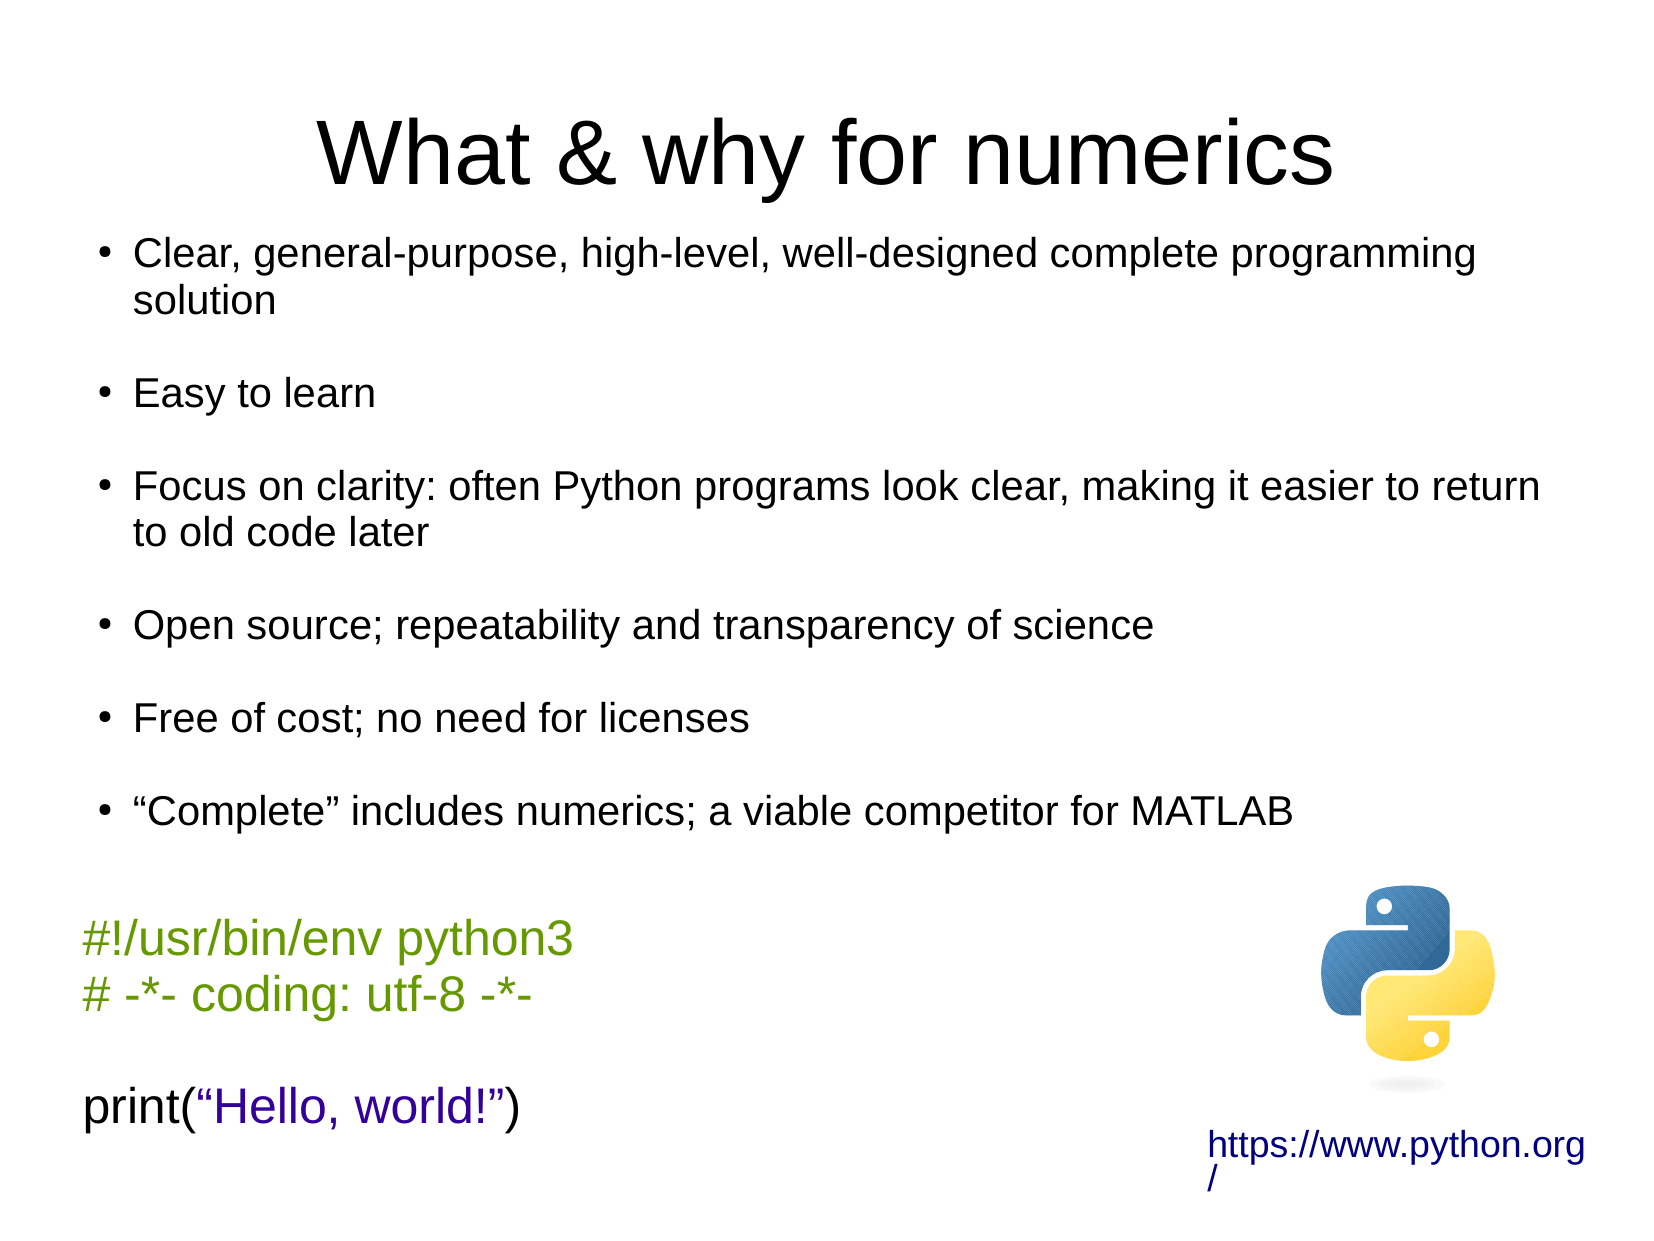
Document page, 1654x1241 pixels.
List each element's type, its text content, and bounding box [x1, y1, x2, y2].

text_box https://www.python.org/ [1192, 1116, 1612, 1174]
text_box #!/usr/bin/env python3 # -*- coding: utf-8 -*- print(“Hello, world!”) [67, 903, 1186, 1171]
picture [1321, 885, 1507, 1111]
title What & why for numerics [82, 49, 1571, 257]
text_box Clear, general-purpose, high-level, well-designed complete programming solution Easy to learn Focus on clarity: often Python programs look clear, making it easier to return to old code later Open source; repeatability and transparency of science Free of cost; no need for licenses “Complete” includes numerics; a viable competitor for MATLAB [82, 222, 1561, 999]
